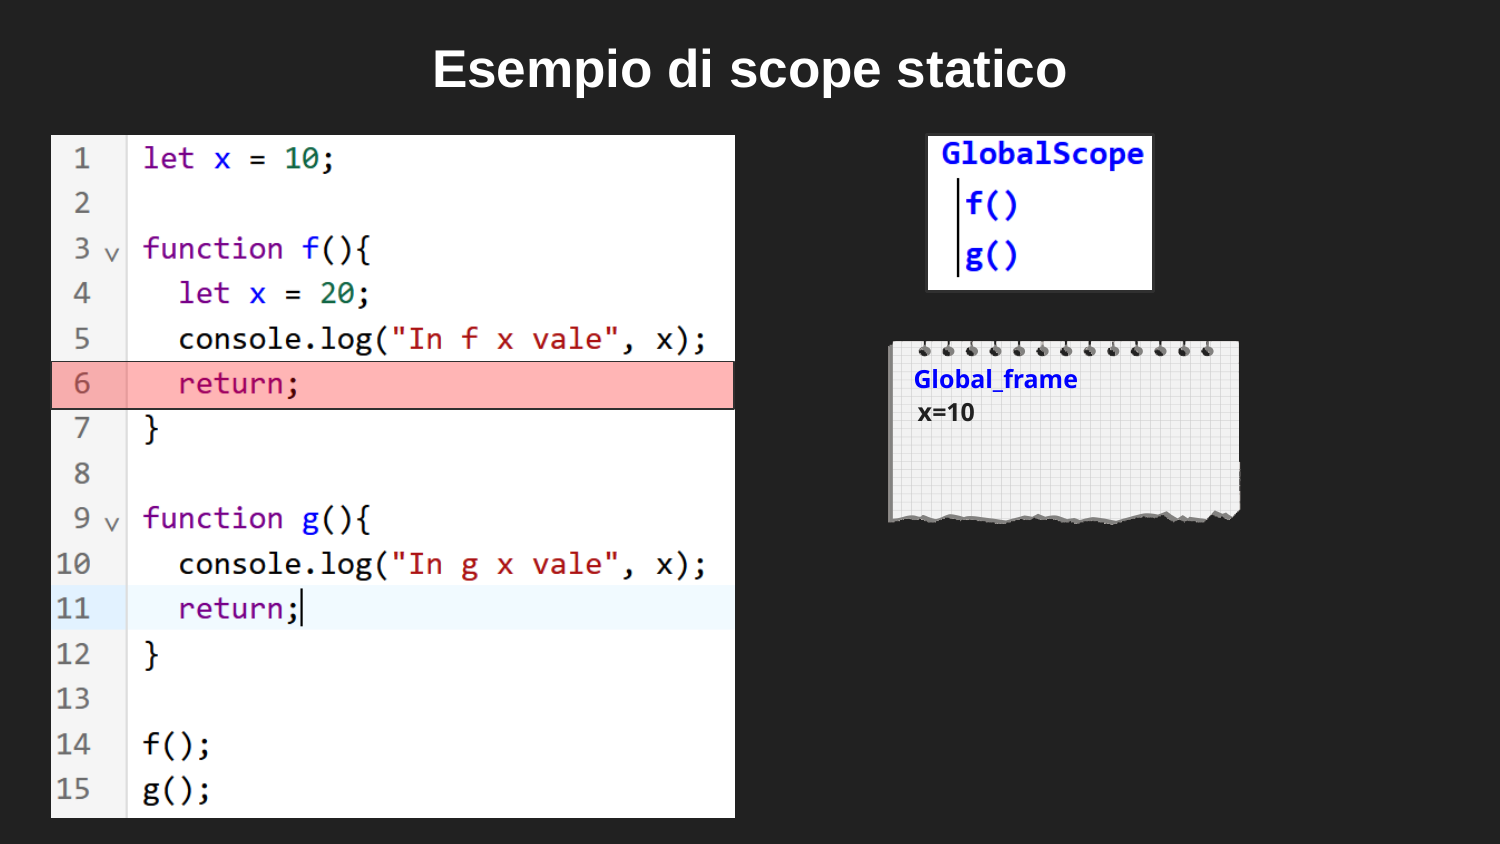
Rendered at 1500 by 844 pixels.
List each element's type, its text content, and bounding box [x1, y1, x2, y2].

picture [51, 135, 735, 361]
text_box [51, 361, 735, 409]
title Esempio di scope statico [51, 20, 1449, 114]
picture [882, 338, 1249, 528]
text_box x=10 [902, 402, 1180, 442]
text_box Global_frame [898, 369, 1175, 409]
picture [51, 409, 735, 818]
picture [928, 136, 1153, 290]
